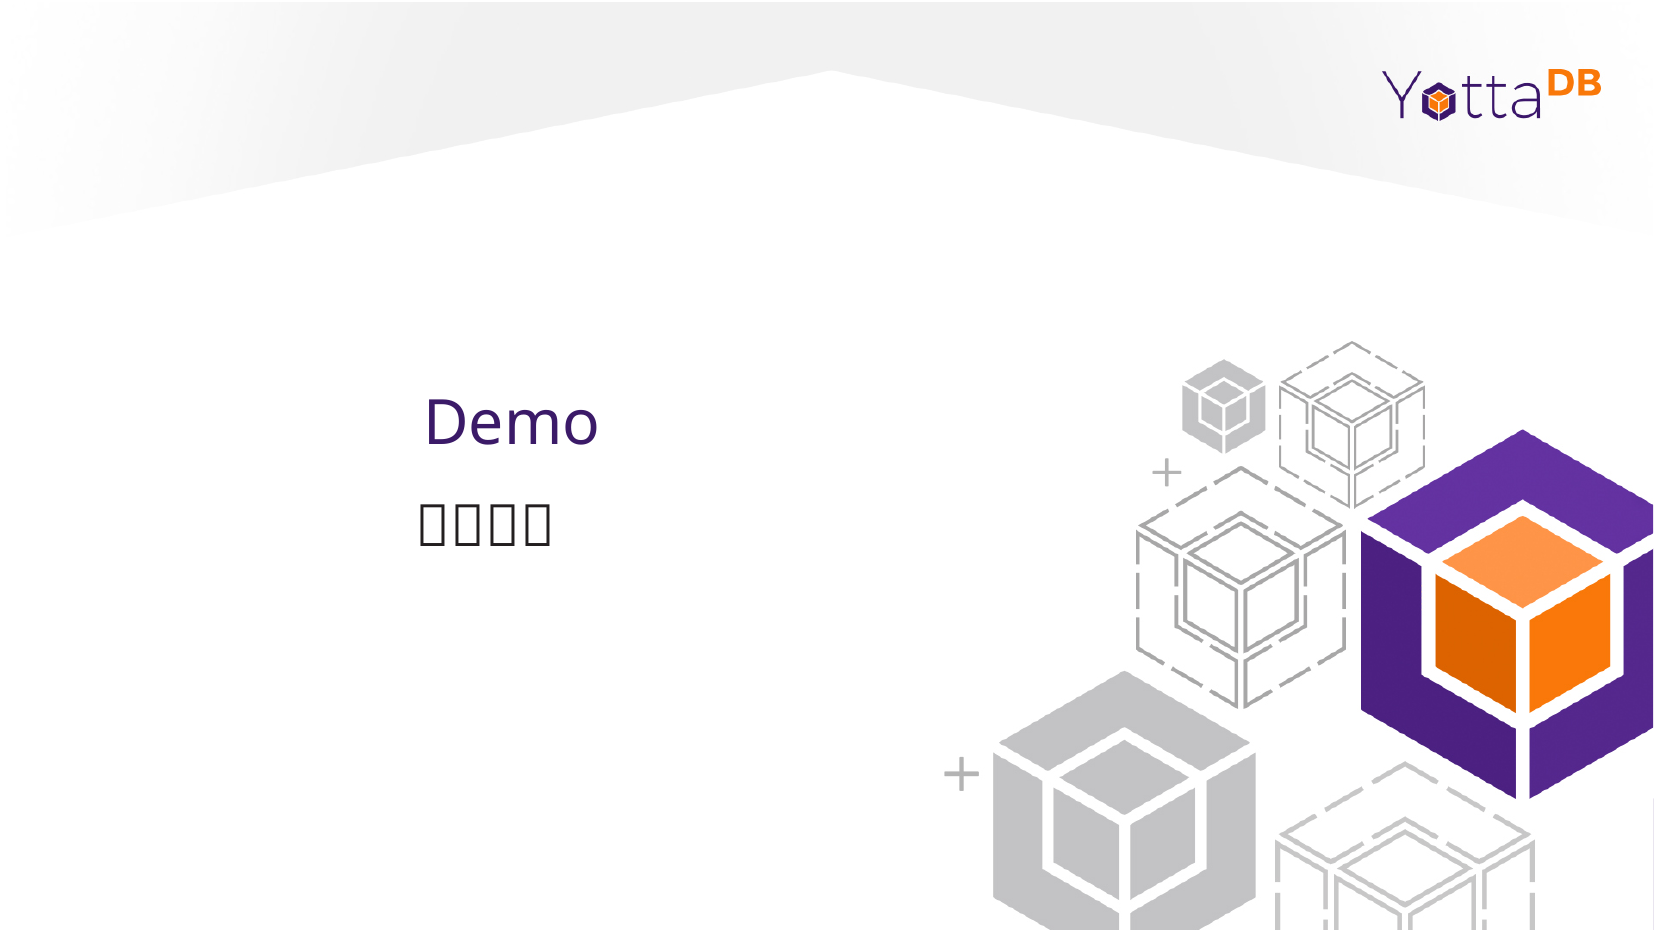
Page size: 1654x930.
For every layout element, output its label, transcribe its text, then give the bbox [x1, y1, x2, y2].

list 🤞🤞🤞🤞 [125, 484, 846, 569]
title Demo [88, 361, 936, 479]
picture [0, 0, 1654, 930]
